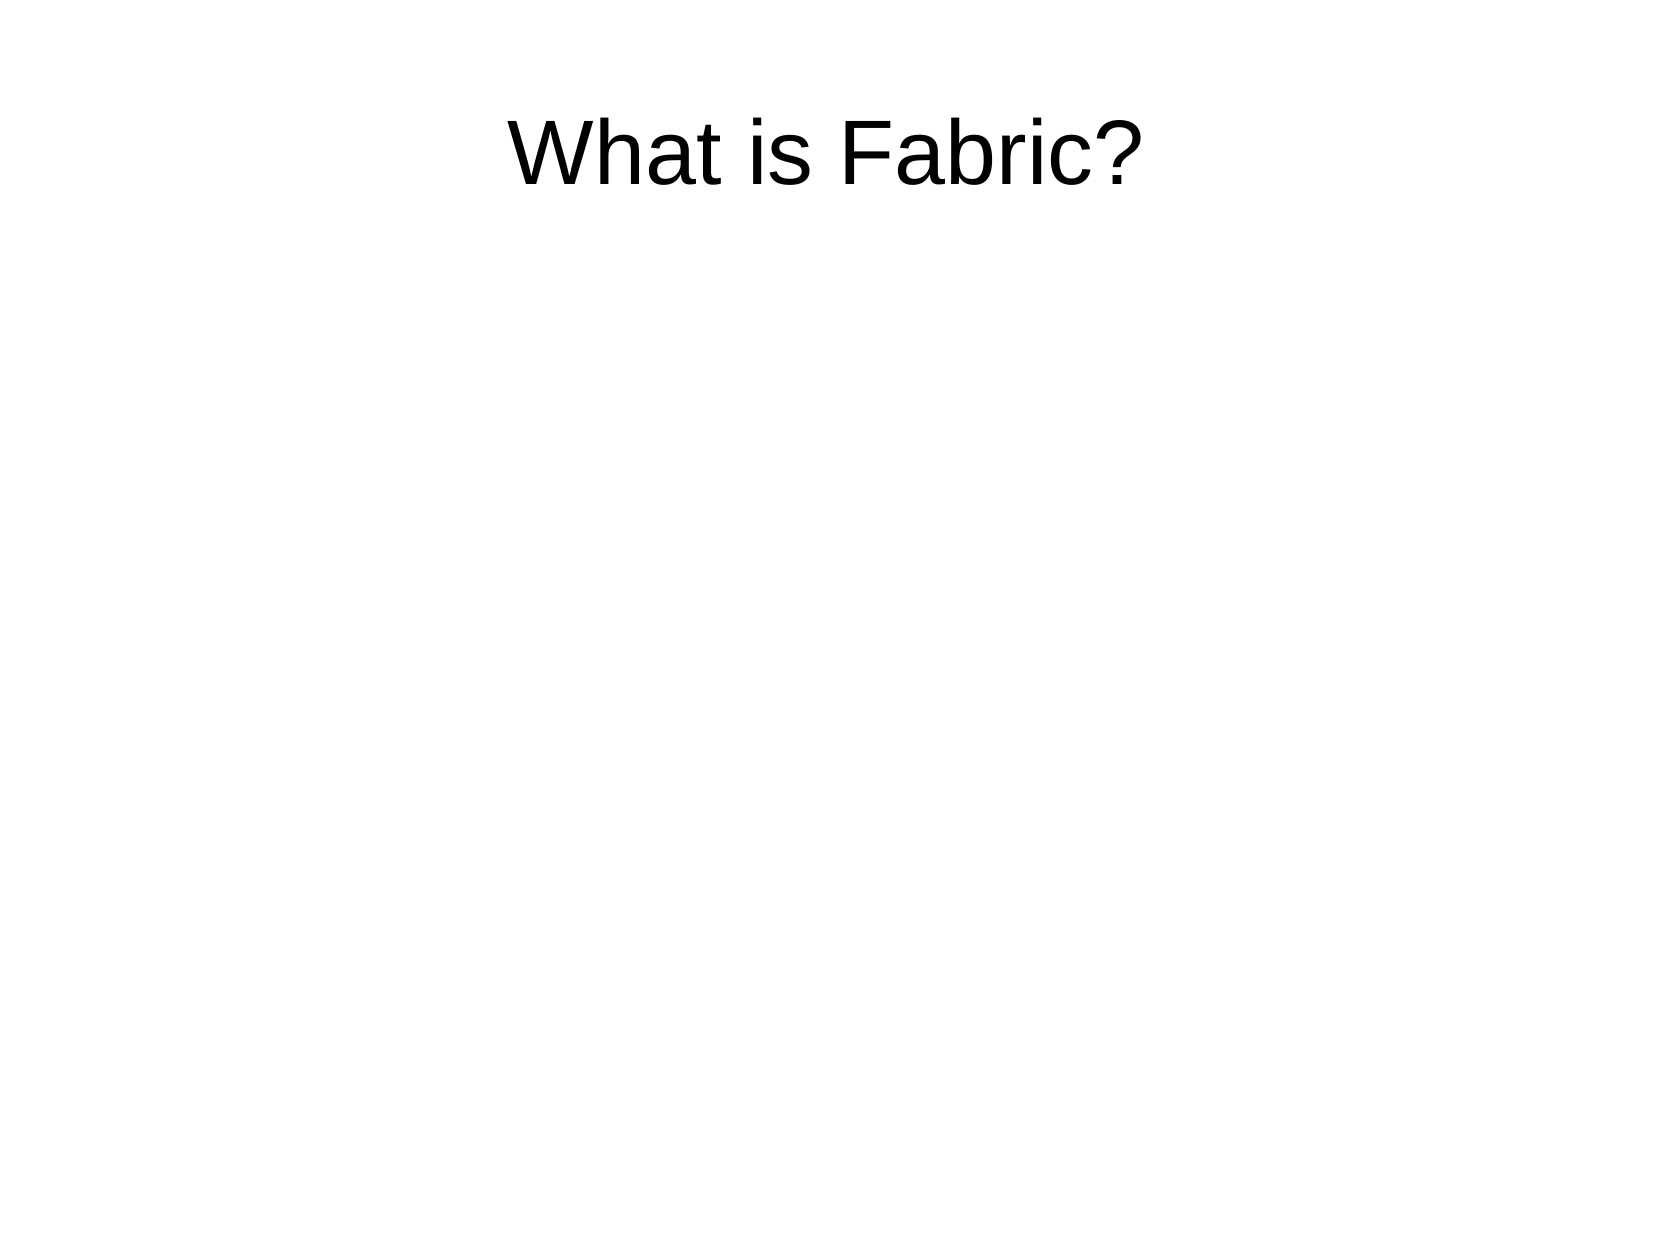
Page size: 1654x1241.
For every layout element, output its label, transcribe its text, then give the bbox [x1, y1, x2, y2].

title What is Fabric? [82, 49, 1571, 257]
